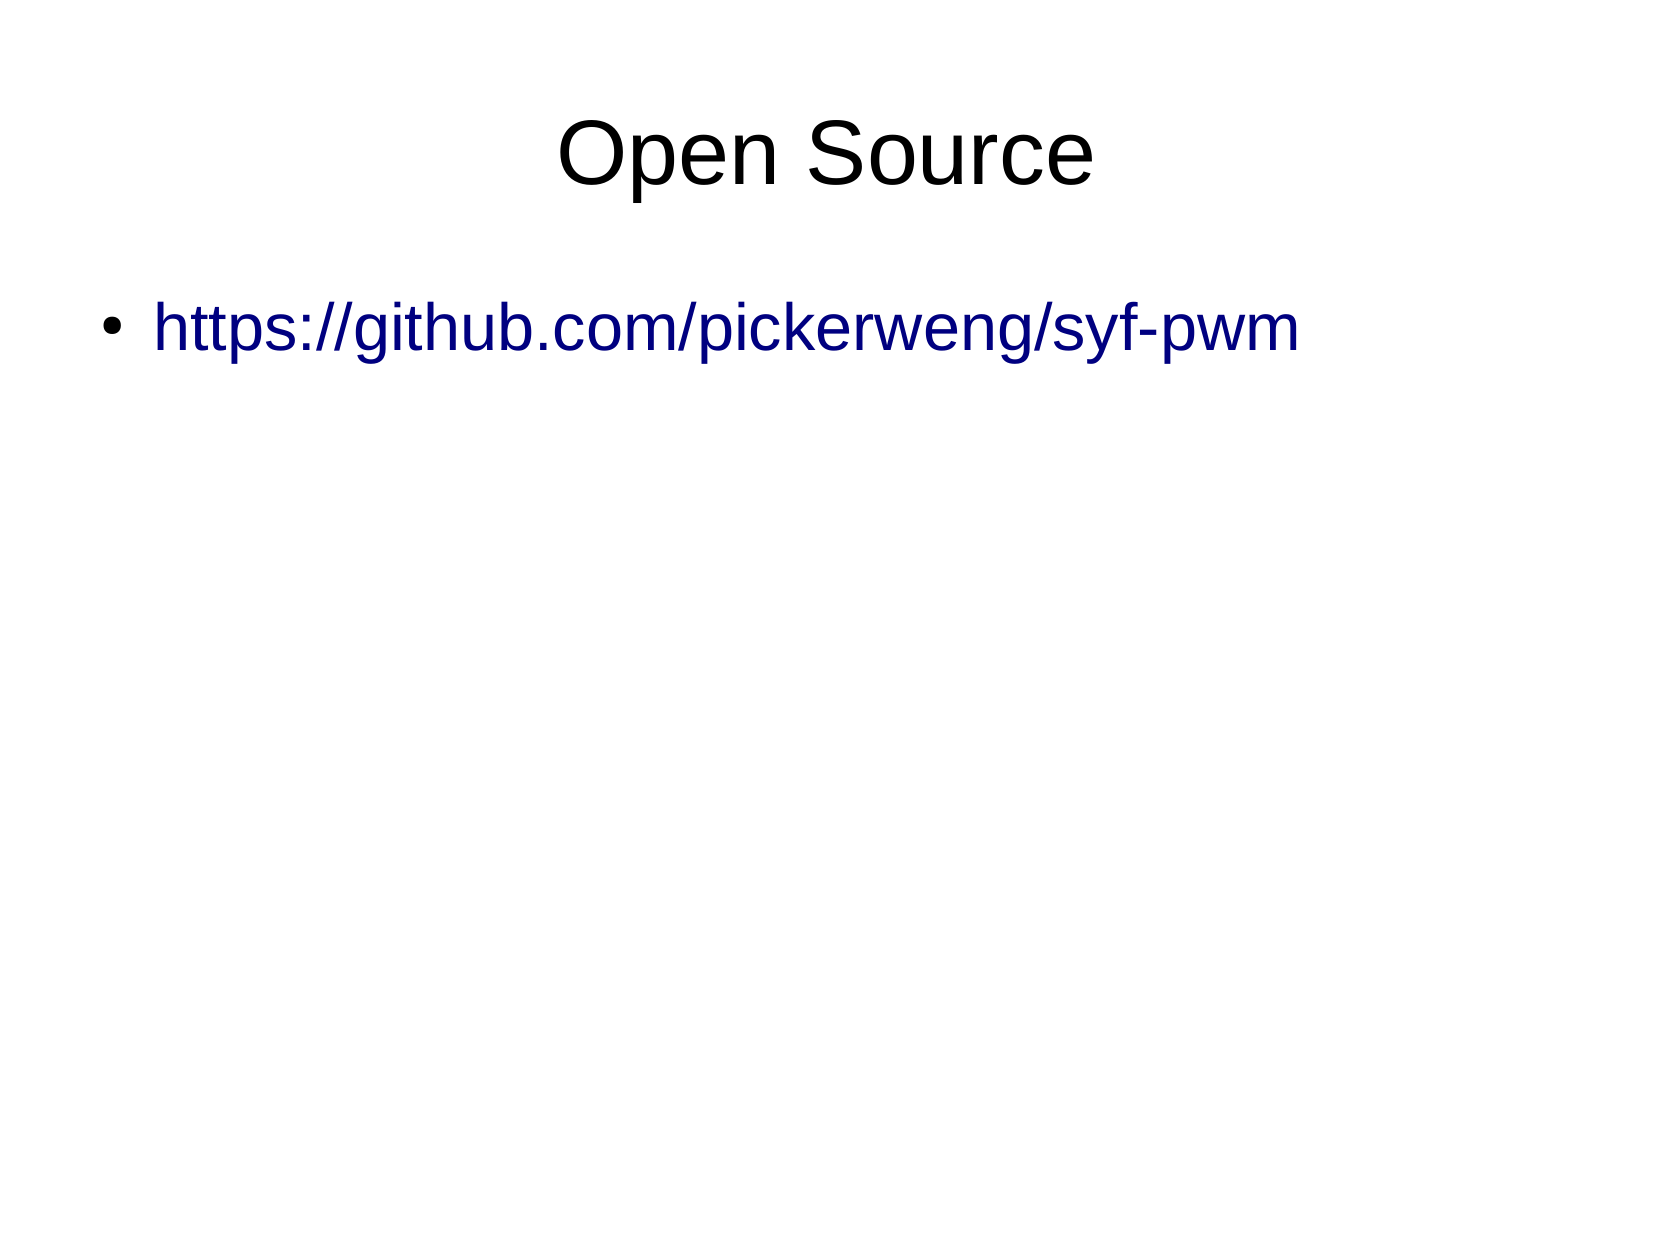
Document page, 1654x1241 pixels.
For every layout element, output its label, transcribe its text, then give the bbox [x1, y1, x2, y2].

title Open Source [82, 49, 1571, 257]
list https://github.com/pickerweng/syf-pwm [82, 290, 1571, 1010]
